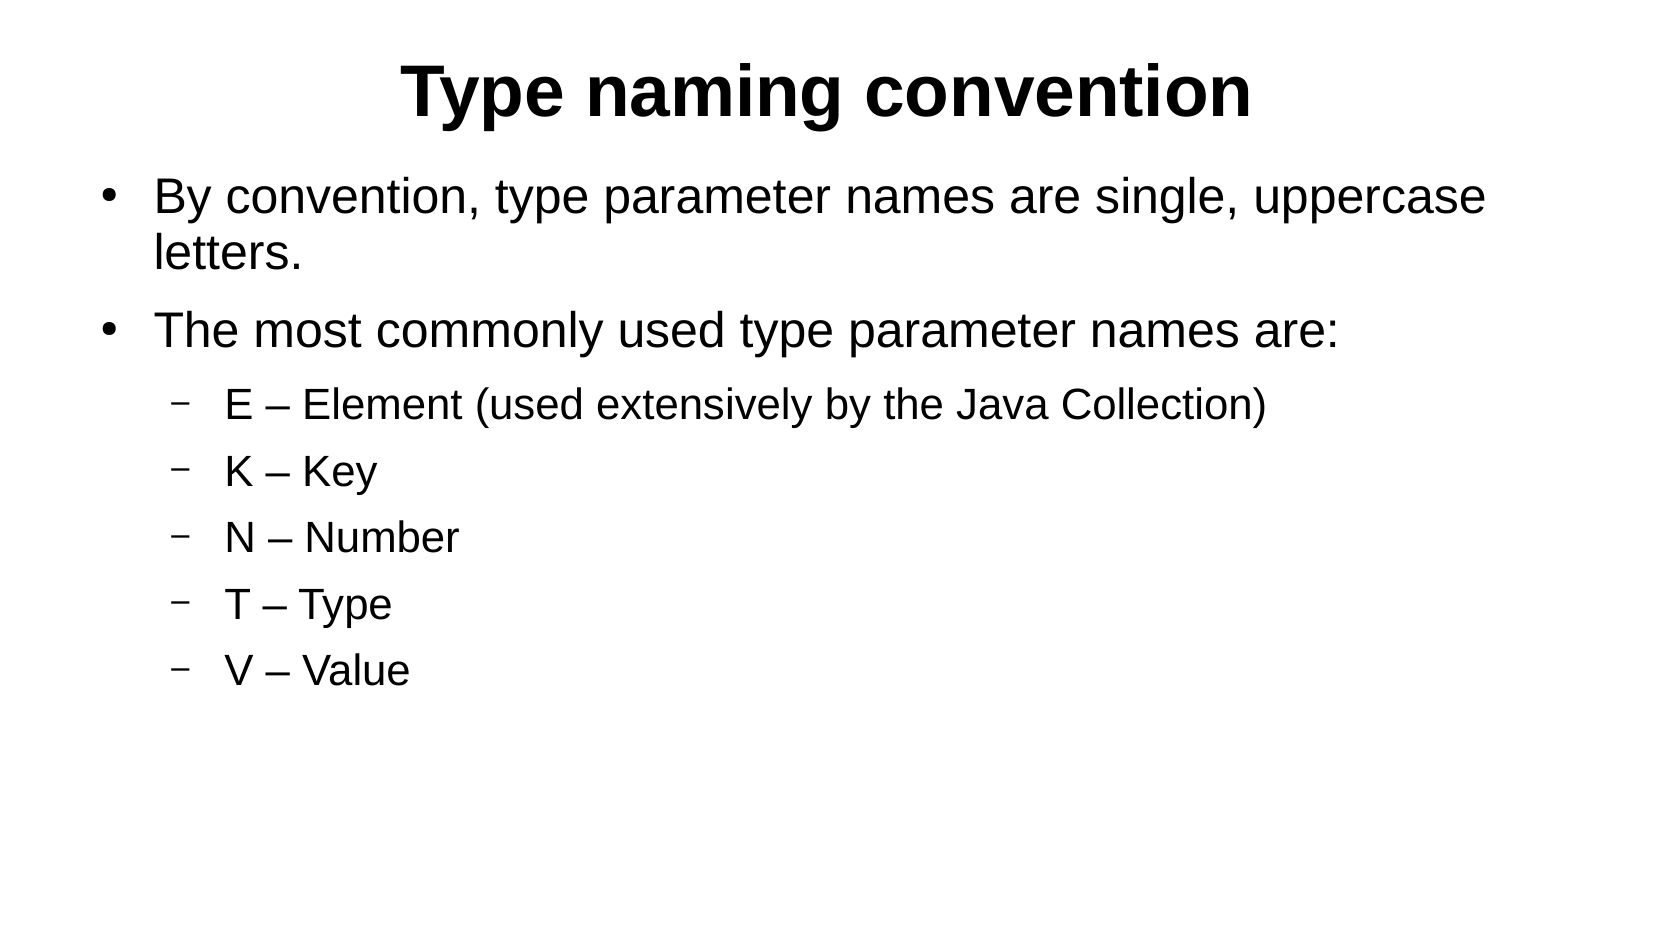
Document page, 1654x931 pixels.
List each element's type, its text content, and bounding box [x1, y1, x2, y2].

list By convention, type parameter names are single, uppercase letters. The most commonly used type parameter names are: E – Element (used extensively by the Java Collection) K – Key N – Number T – Type V – Value [82, 168, 1630, 889]
title Type naming convention [82, 37, 1571, 147]
